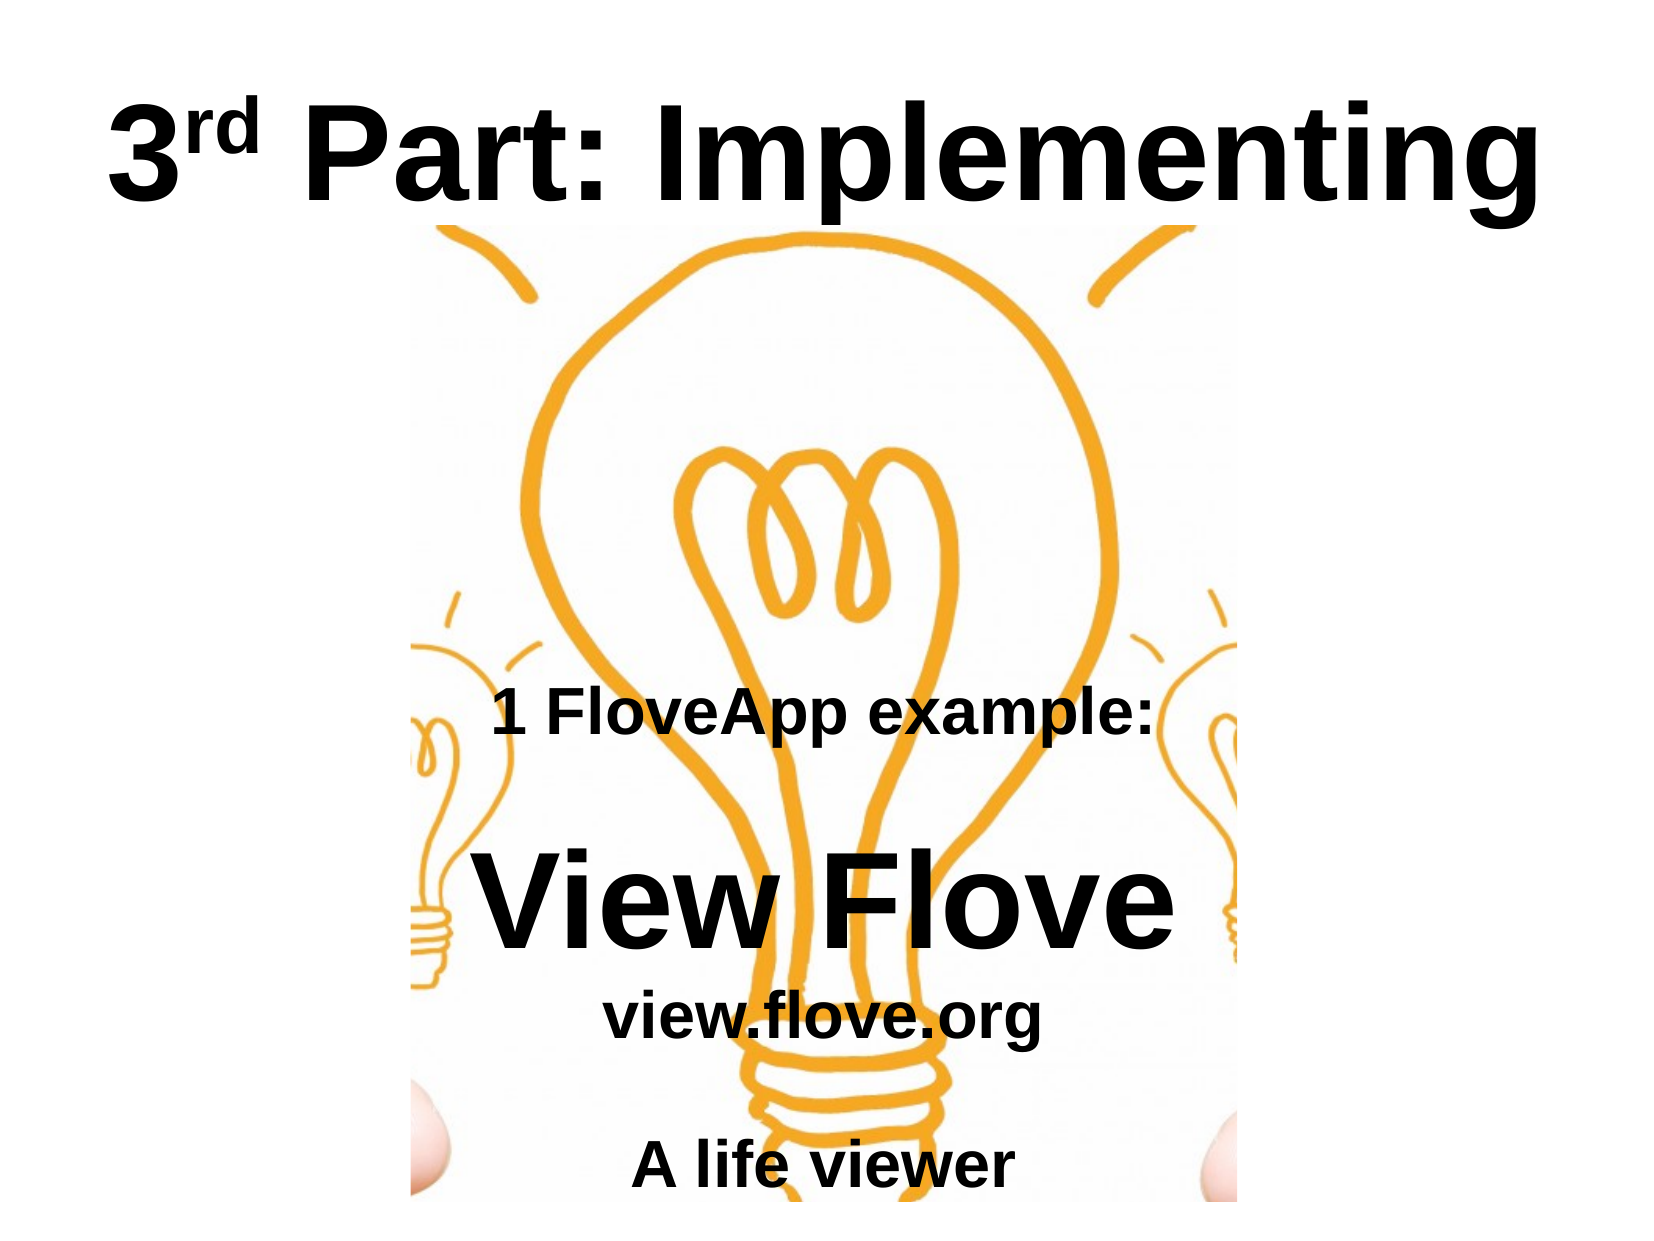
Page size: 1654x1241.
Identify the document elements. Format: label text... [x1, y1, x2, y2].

subtitle 1 FloveApp example: View Flove view.flove.org A life viewer [410, 225, 1238, 1202]
title 3rd Part: Implementing [82, 49, 1571, 257]
